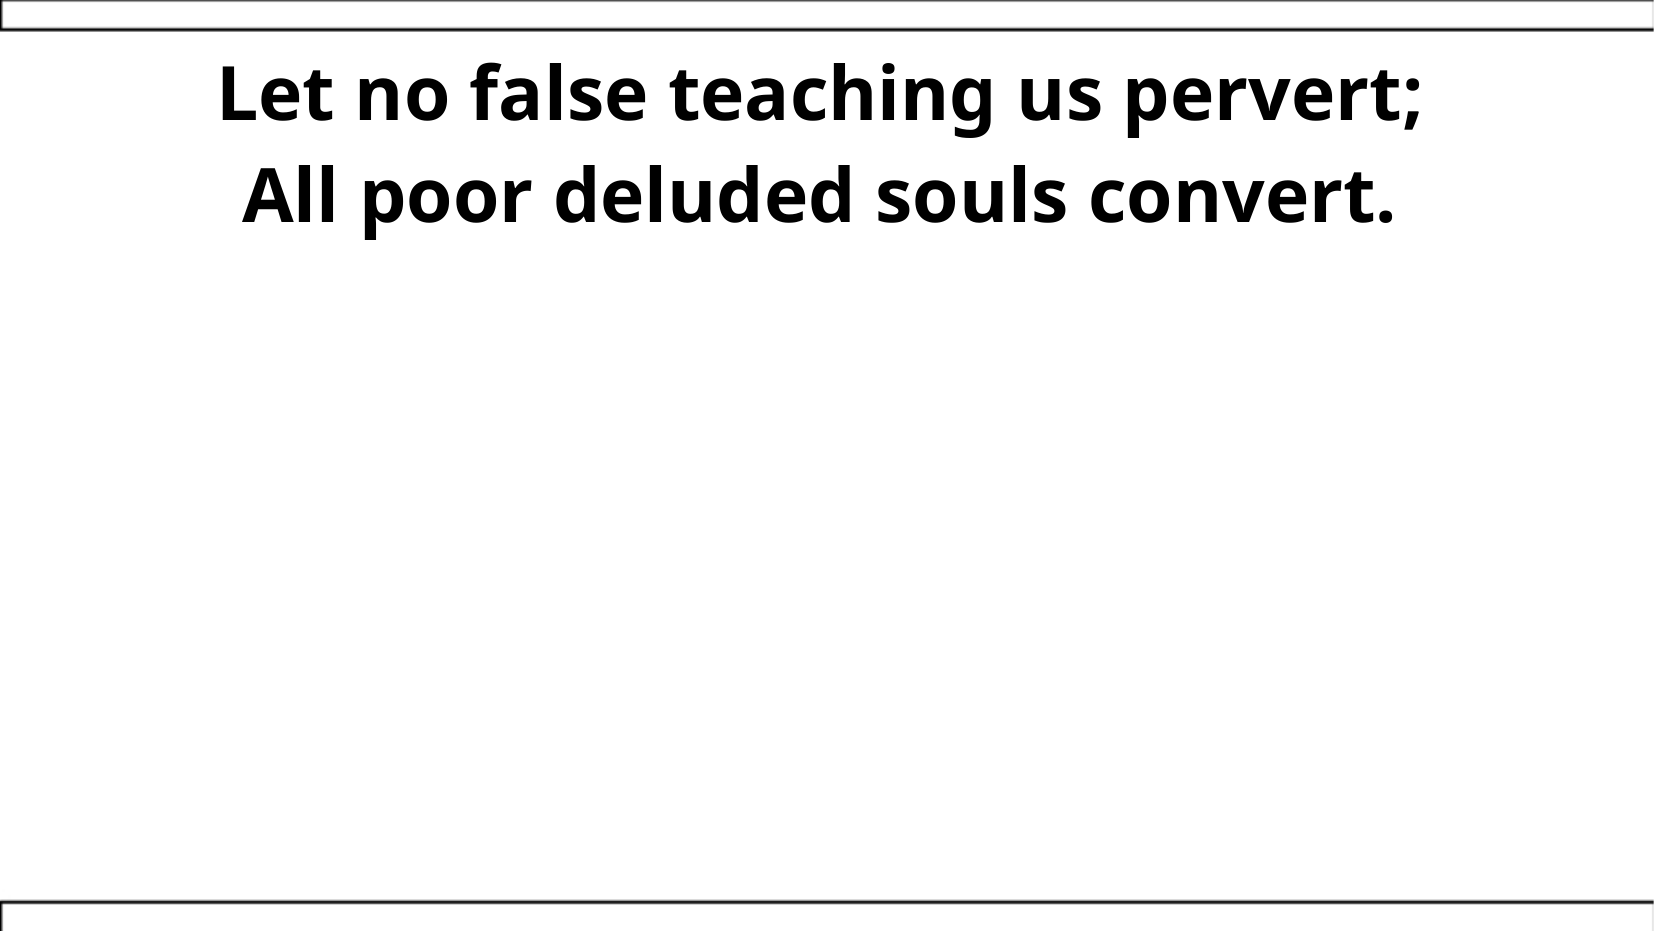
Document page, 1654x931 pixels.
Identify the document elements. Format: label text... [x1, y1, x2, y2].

text_box Let no false teaching us pervert; All poor deluded souls convert. [77, 32, 1563, 247]
picture [0, 0, 1654, 931]
